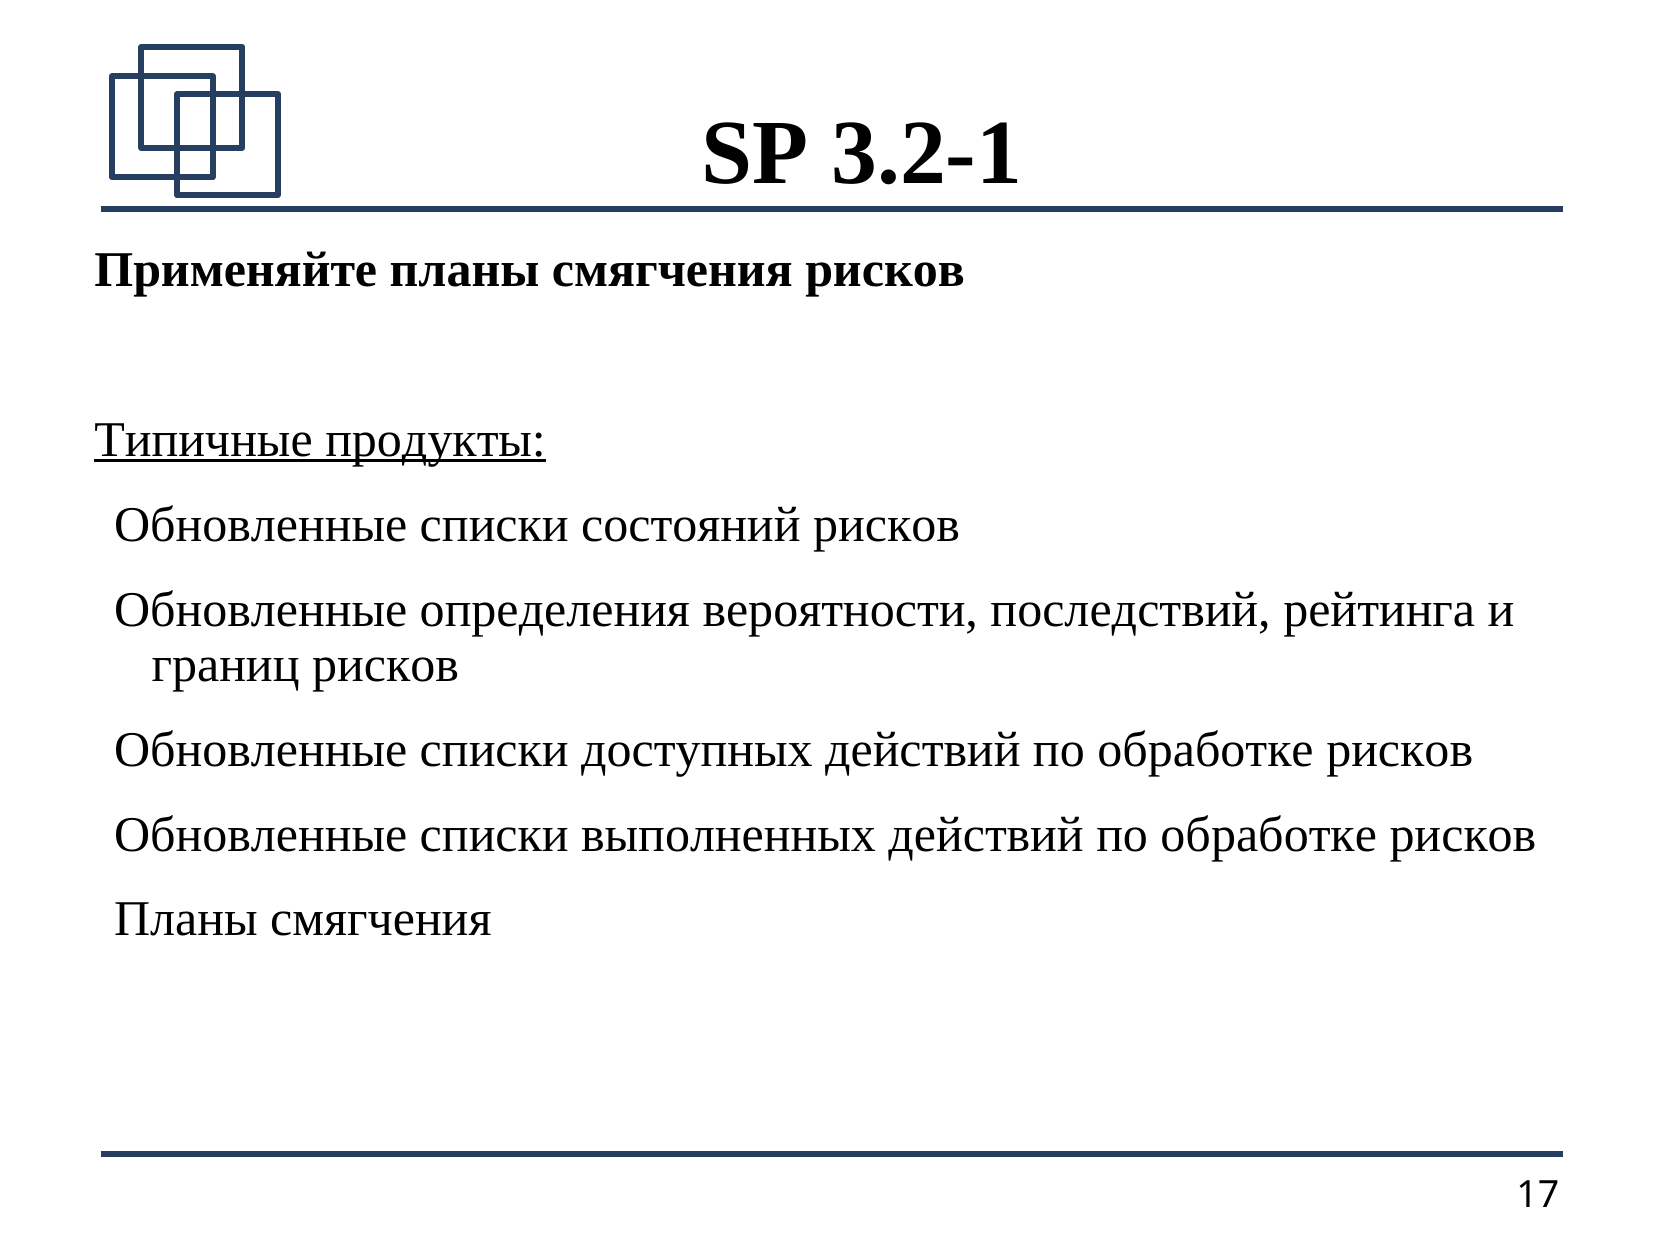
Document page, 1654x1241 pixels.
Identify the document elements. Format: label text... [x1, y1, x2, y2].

title SP 3.2-1 [82, 49, 1571, 257]
list Применяйте планы смягчения рисков Типичные продукты: Обновленные списки состояний рисков Обновленные определения вероятности, последствий, рейтинга и границ рисков Обновленные списки доступных действий по обработке рисков Обновленные списки выполненных действий по обработке рисков Планы смягчения [76, 242, 1565, 1061]
